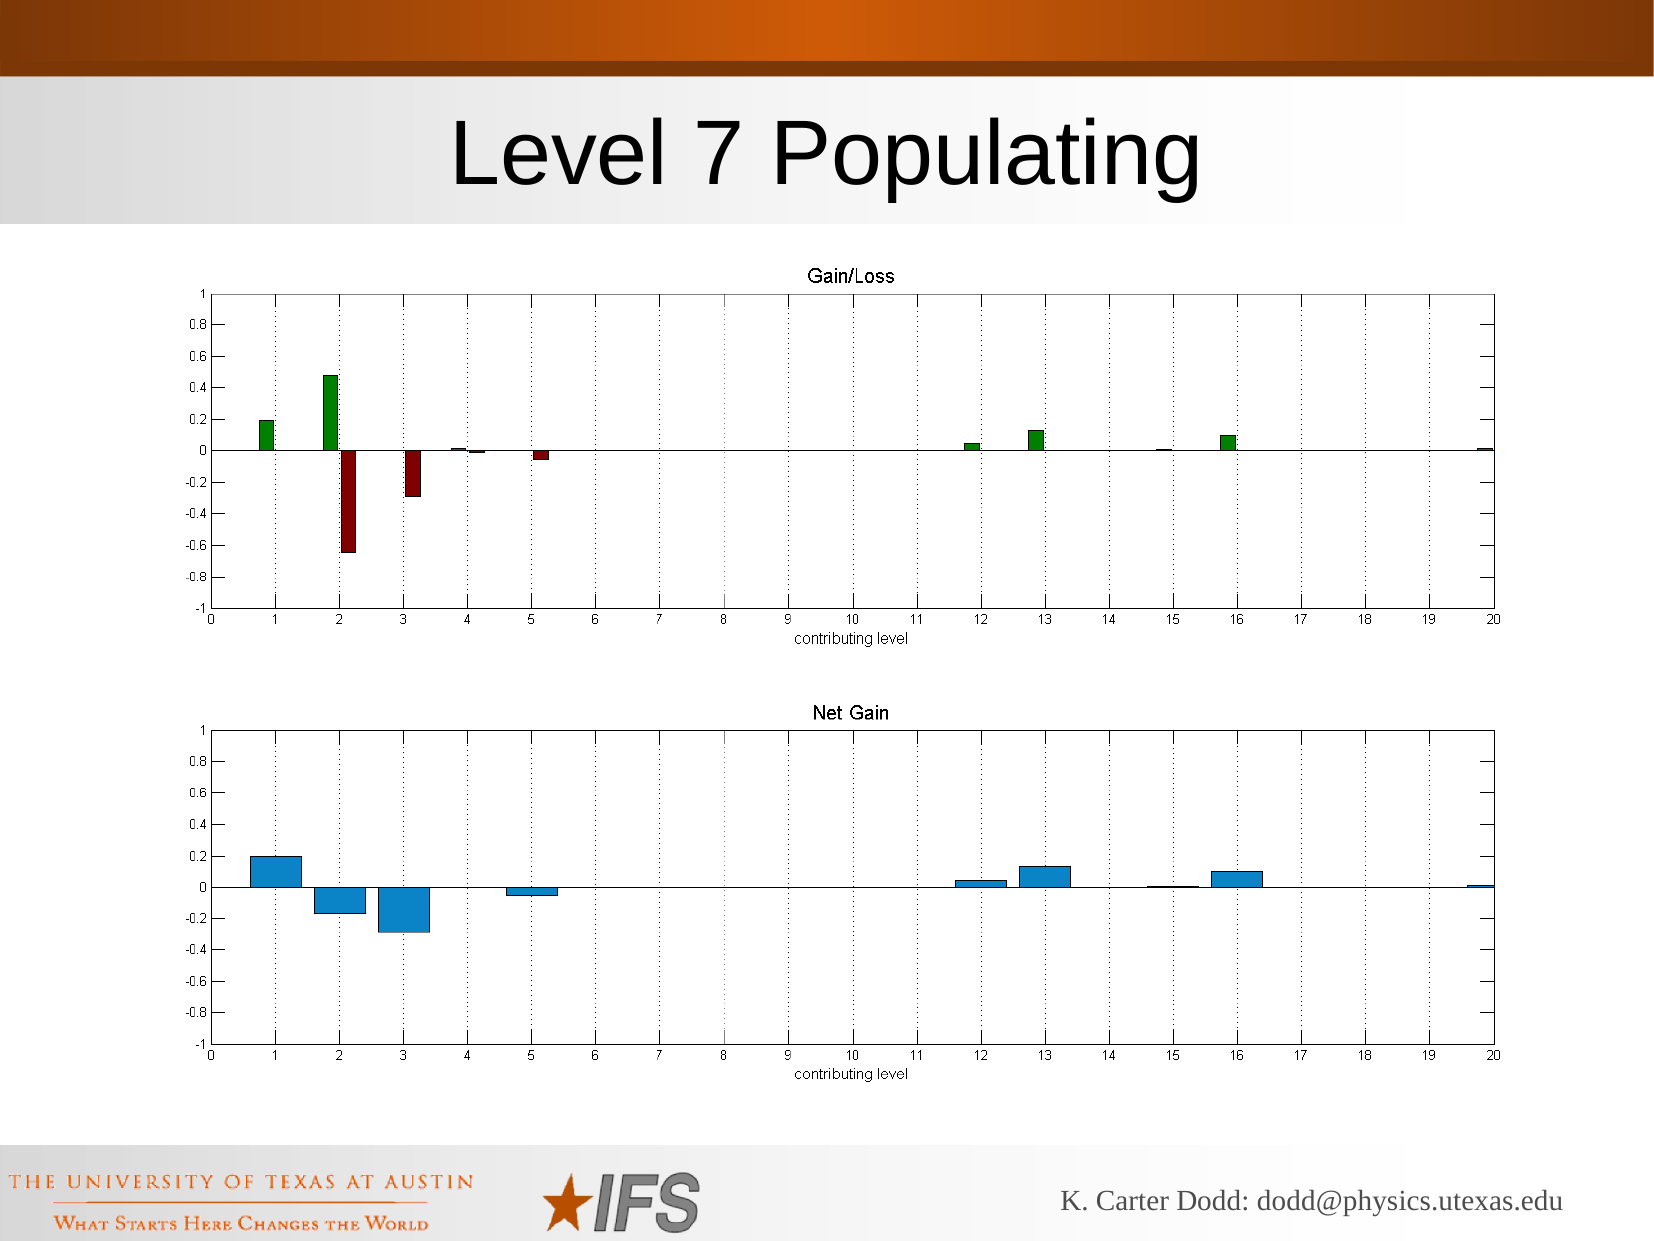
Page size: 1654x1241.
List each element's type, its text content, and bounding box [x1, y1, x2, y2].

title Level 7 Populating [82, 56, 1571, 224]
picture [0, 0, 1654, 1241]
